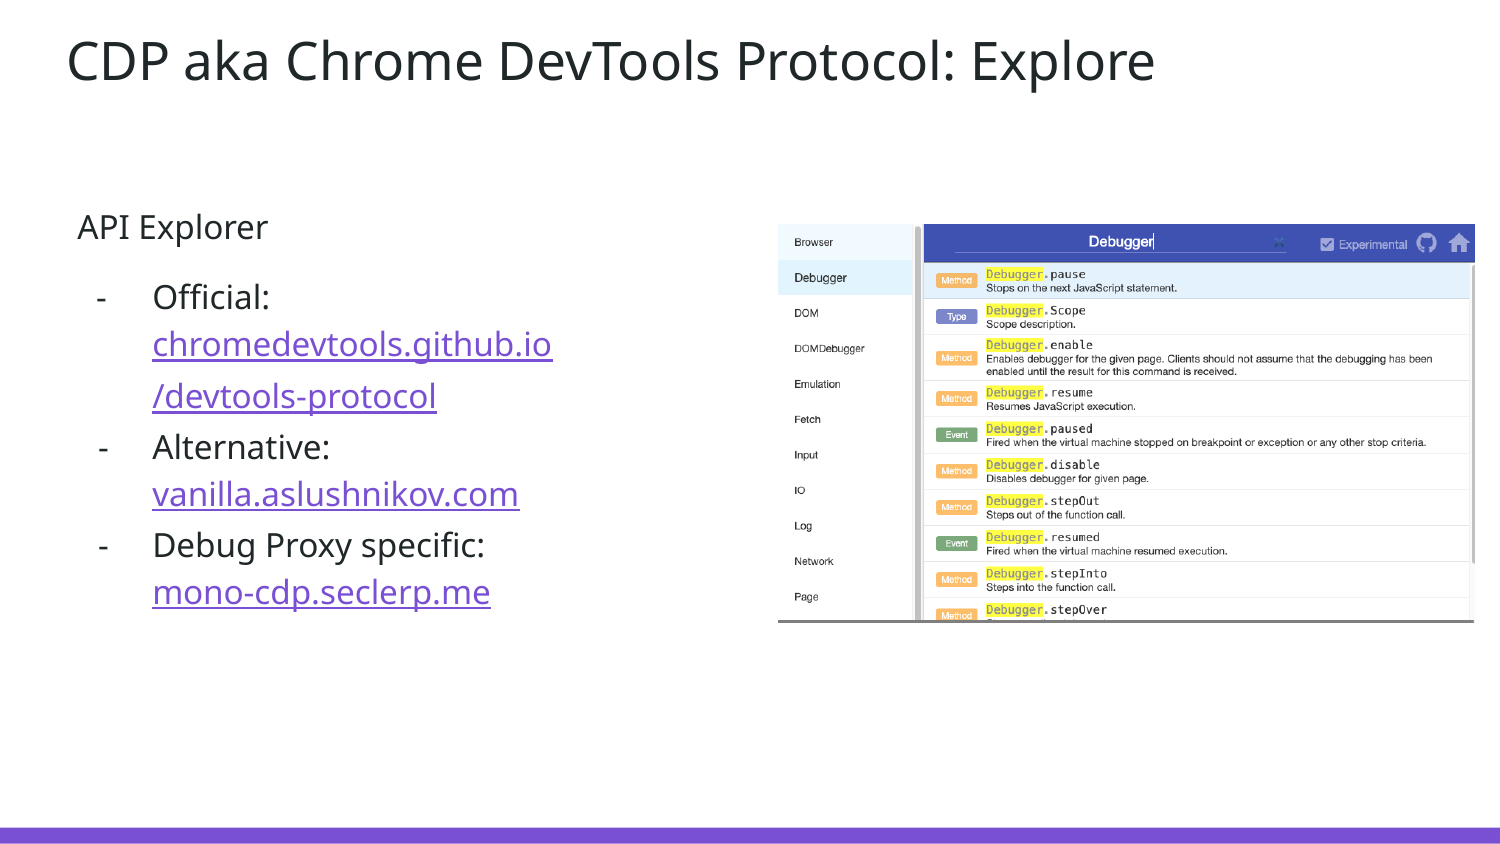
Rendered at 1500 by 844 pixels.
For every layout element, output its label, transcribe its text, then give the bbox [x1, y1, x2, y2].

list API Explorer Official: chromedevtools.github.io/devtools-protocol Alternative: vanilla.aslushnikov.com Debug Proxy specific: mono-cdp.seclerp.me [62, 184, 755, 683]
title CDP aka Chrome DevTools Protocol: Explore [51, 12, 1449, 106]
picture [778, 224, 1475, 620]
